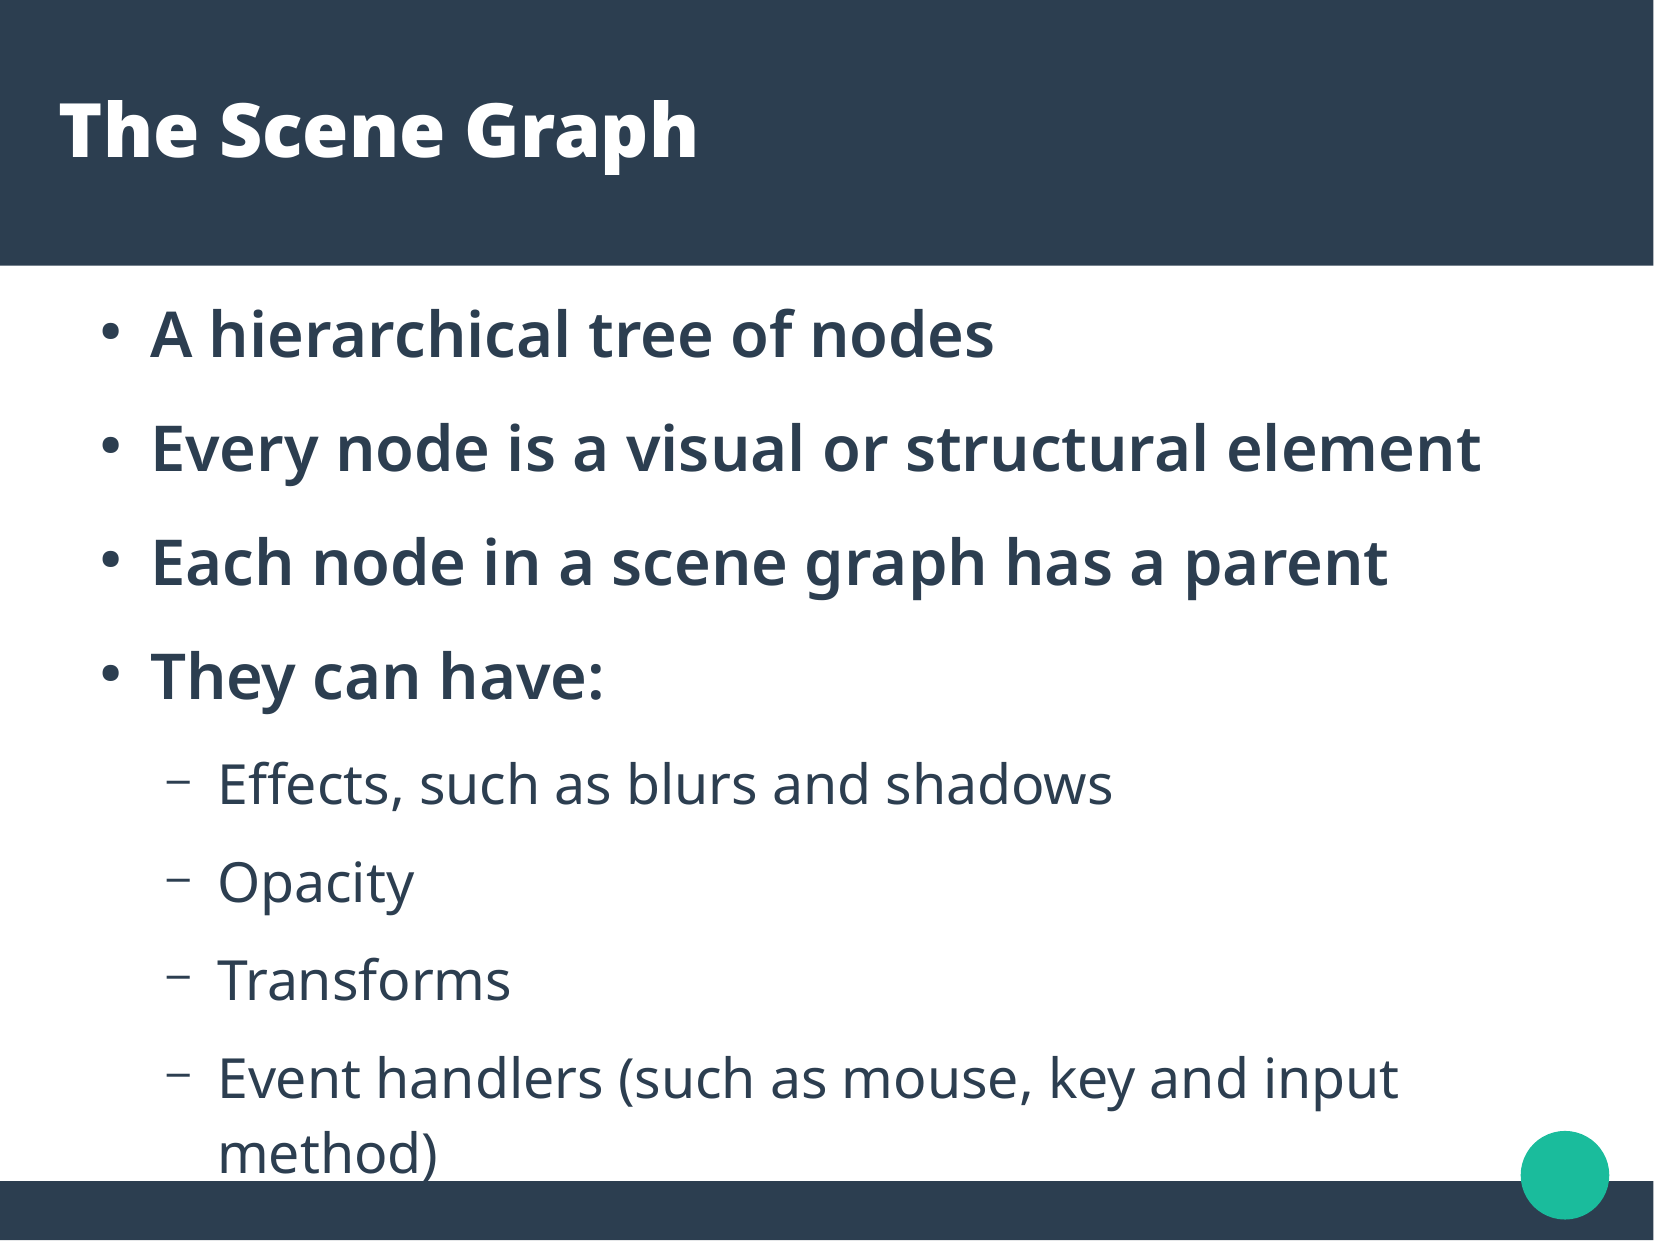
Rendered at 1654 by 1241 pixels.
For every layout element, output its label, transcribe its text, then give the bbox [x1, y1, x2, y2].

list A hierarchical tree of nodes Every node is a visual or structural element Each node in a scene graph has a parent They can have: Effects, such as blurs and shadows Opacity Transforms Event handlers (such as mouse, key and input method) [82, 290, 1571, 1193]
title The Scene Graph [59, 49, 1595, 207]
